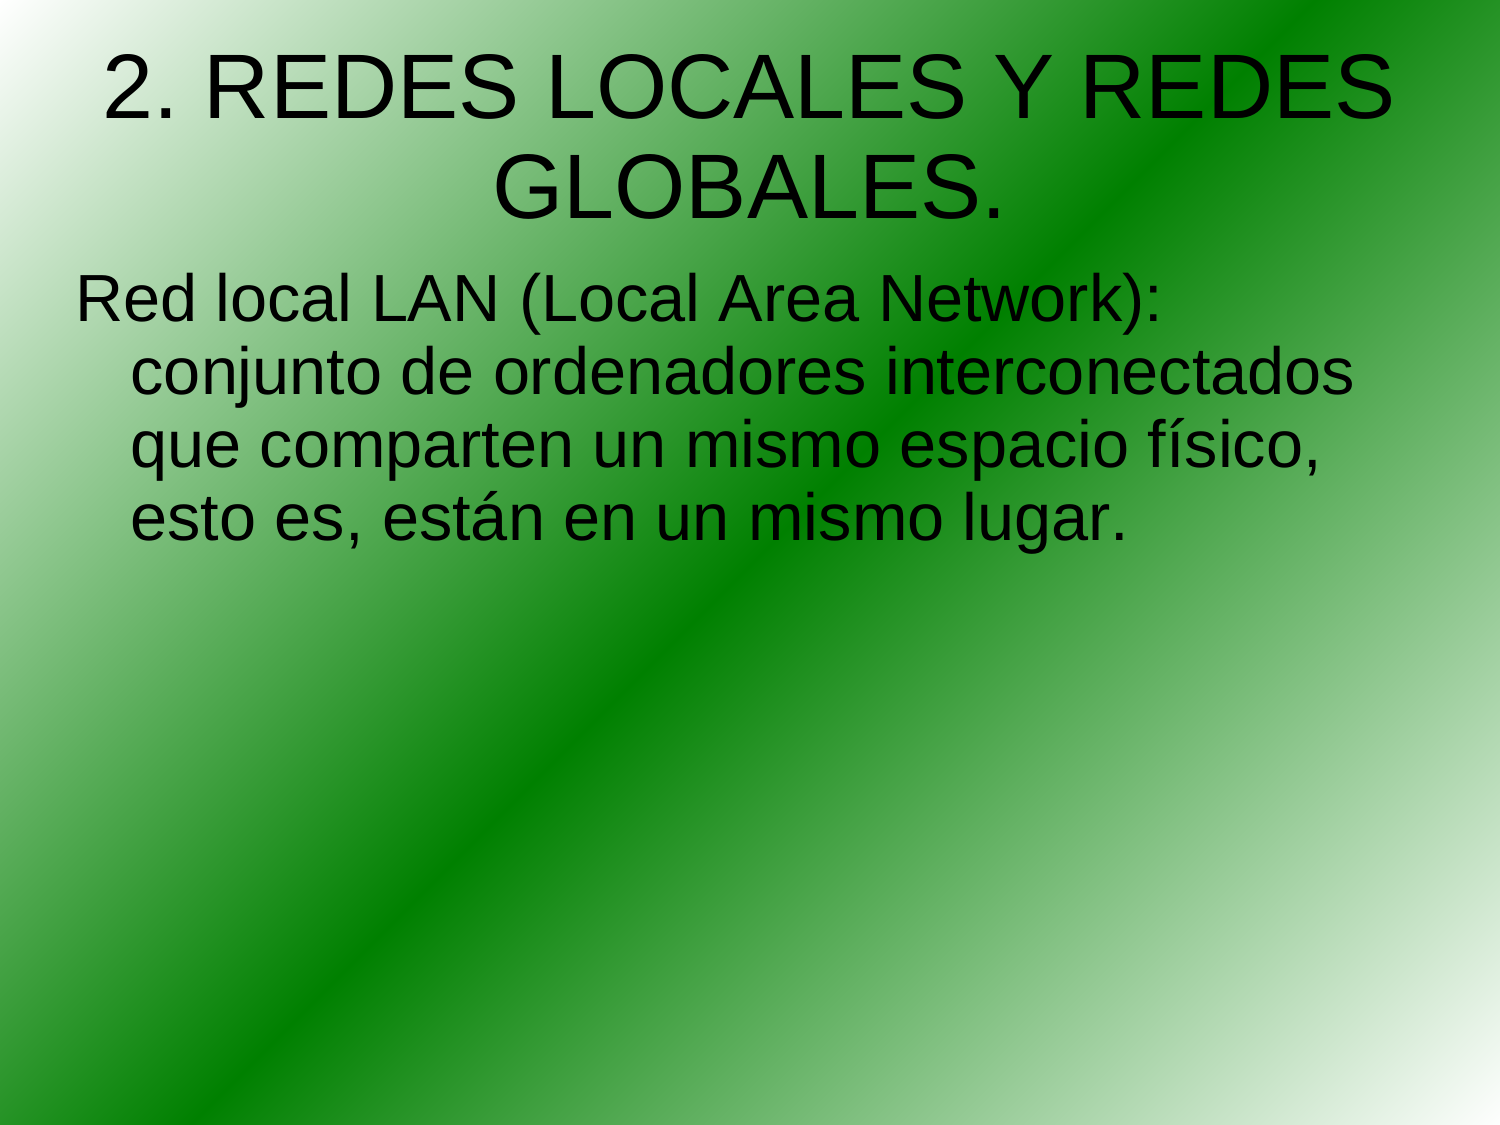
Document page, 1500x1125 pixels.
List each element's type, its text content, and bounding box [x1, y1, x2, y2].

title 2. REDES LOCALES Y REDES GLOBALES. [75, 25, 1425, 252]
list Red local LAN (Local Area Network): conjunto de ordenadores interconectados que comparten un mismo espacio físico, esto es, están en un mismo lugar. [75, 262, 1425, 991]
